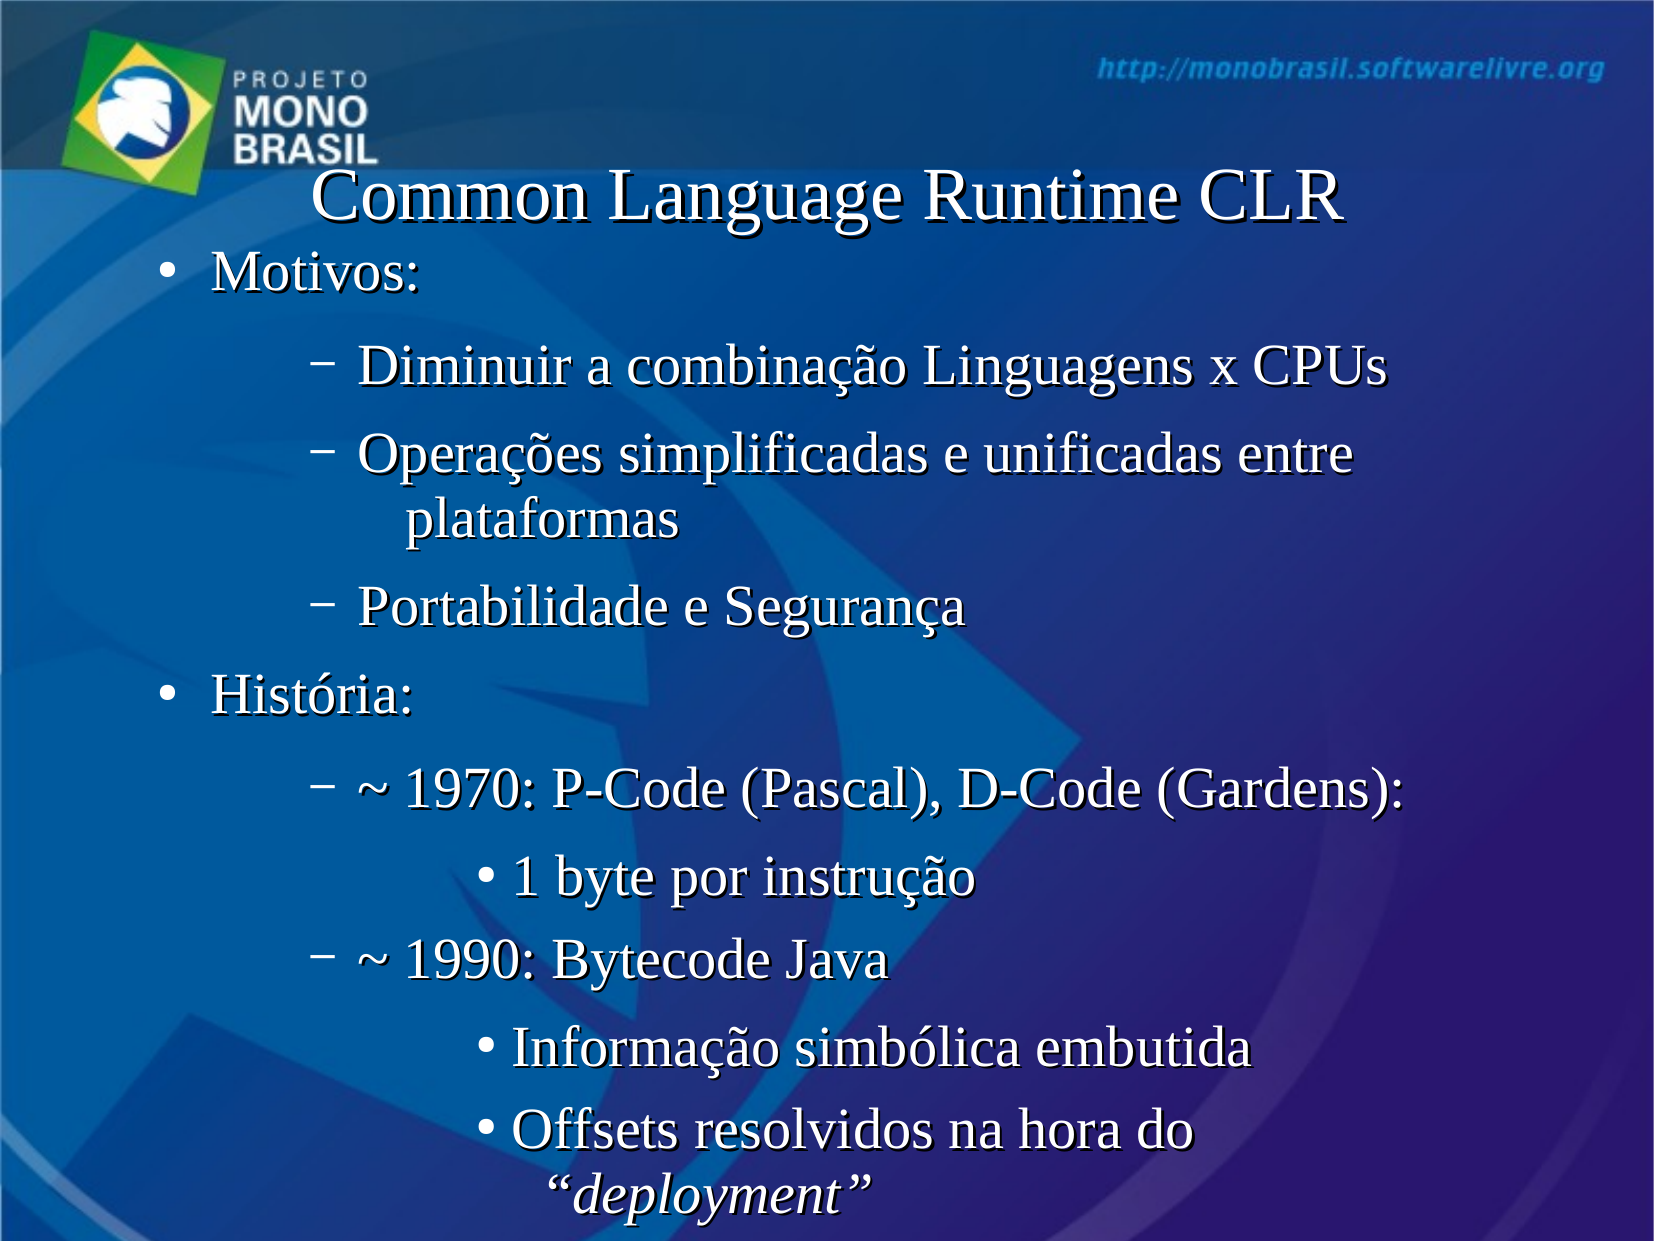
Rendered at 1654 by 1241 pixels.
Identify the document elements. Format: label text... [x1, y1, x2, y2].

list Motivos: Diminuir a combinação Linguagens x CPUs Operações simplificadas e unificadas entre plataformas Portabilidade e Segurança História: ~ 1970: P-Code (Pascal), D-Code (Gardens): 1 byte por instrução ~ 1990: Bytecode Java Informação simbólica embutida Offsets resolvidos na hora do “deployment” [121, 238, 1534, 1227]
picture [0, 0, 1654, 1241]
title Common Language Runtime CLR [121, 91, 1534, 238]
